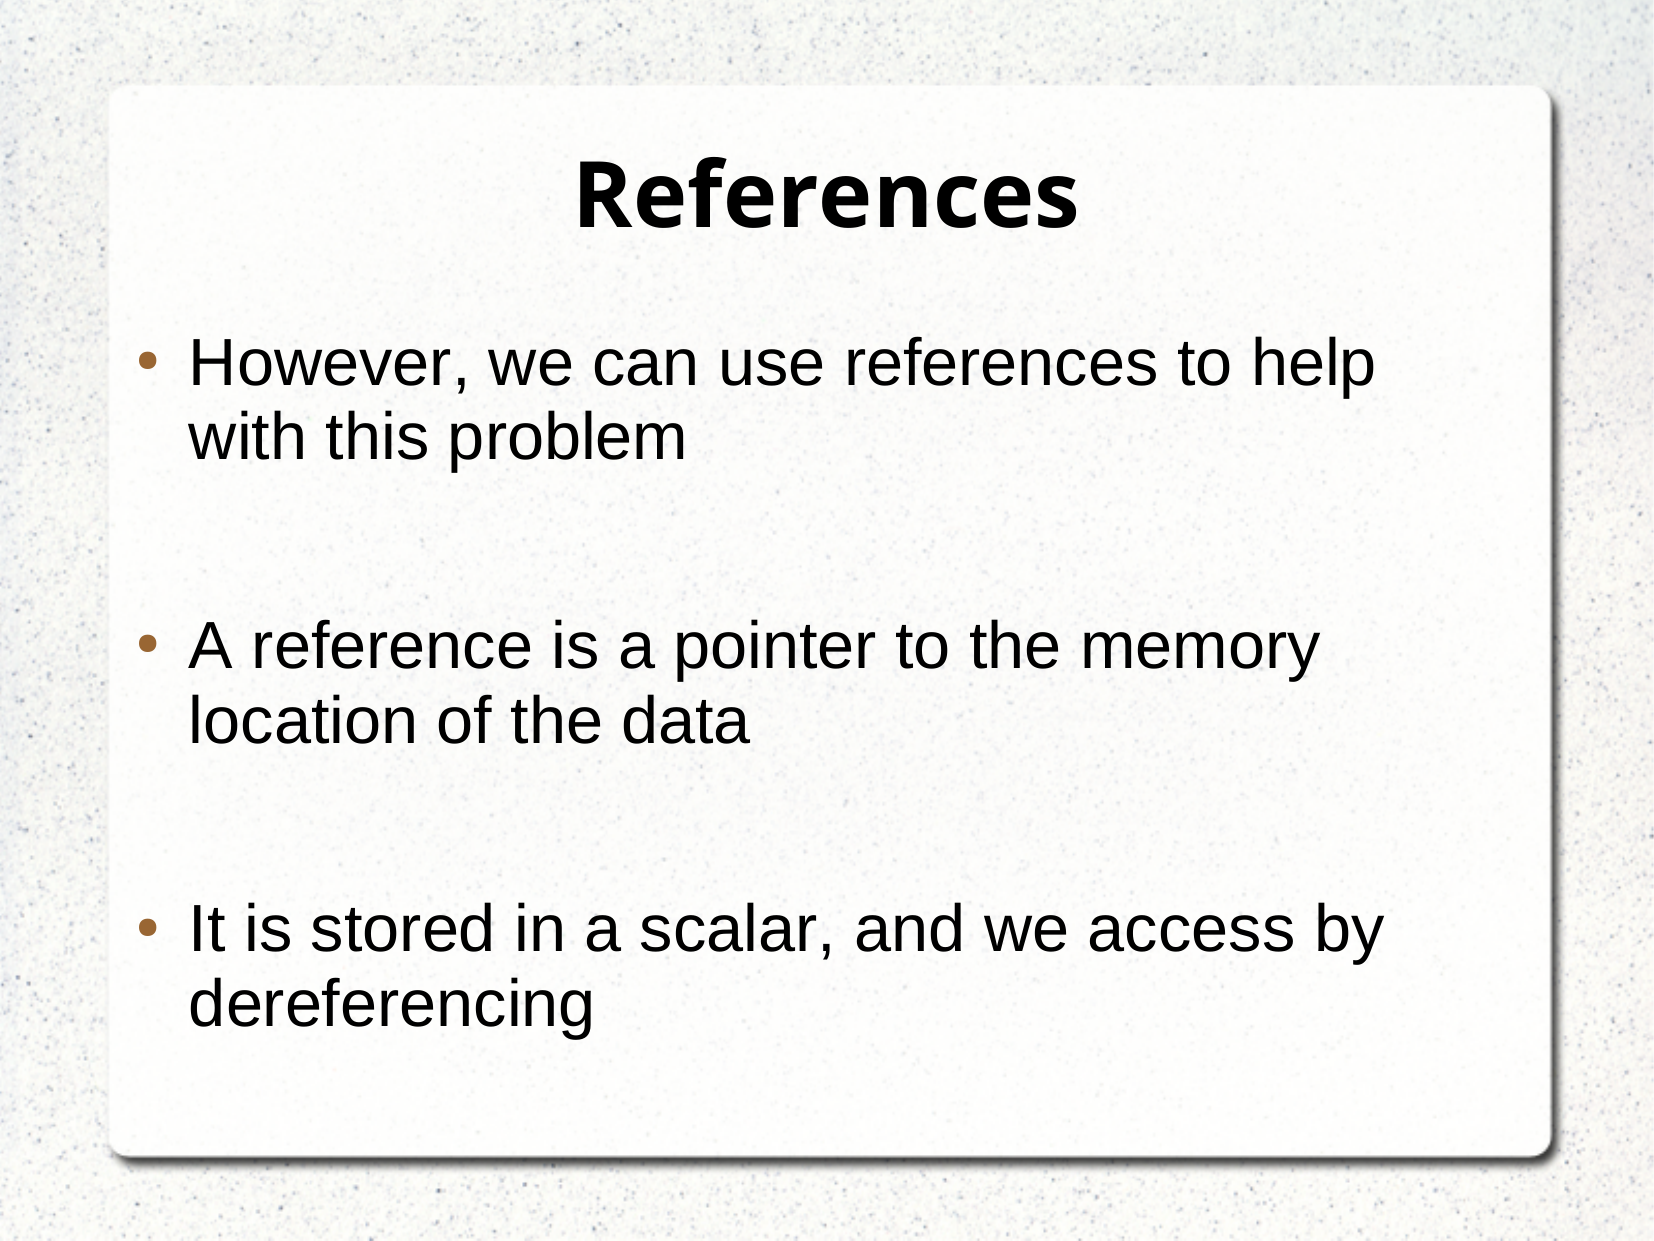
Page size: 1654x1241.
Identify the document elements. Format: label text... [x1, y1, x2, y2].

title References [118, 88, 1536, 296]
picture [0, 0, 1654, 1241]
list However, we can use references to help with this problem A reference is a pointer to the memory location of the data It is stored in a scalar, and we access by dereferencing [118, 324, 1506, 1063]
